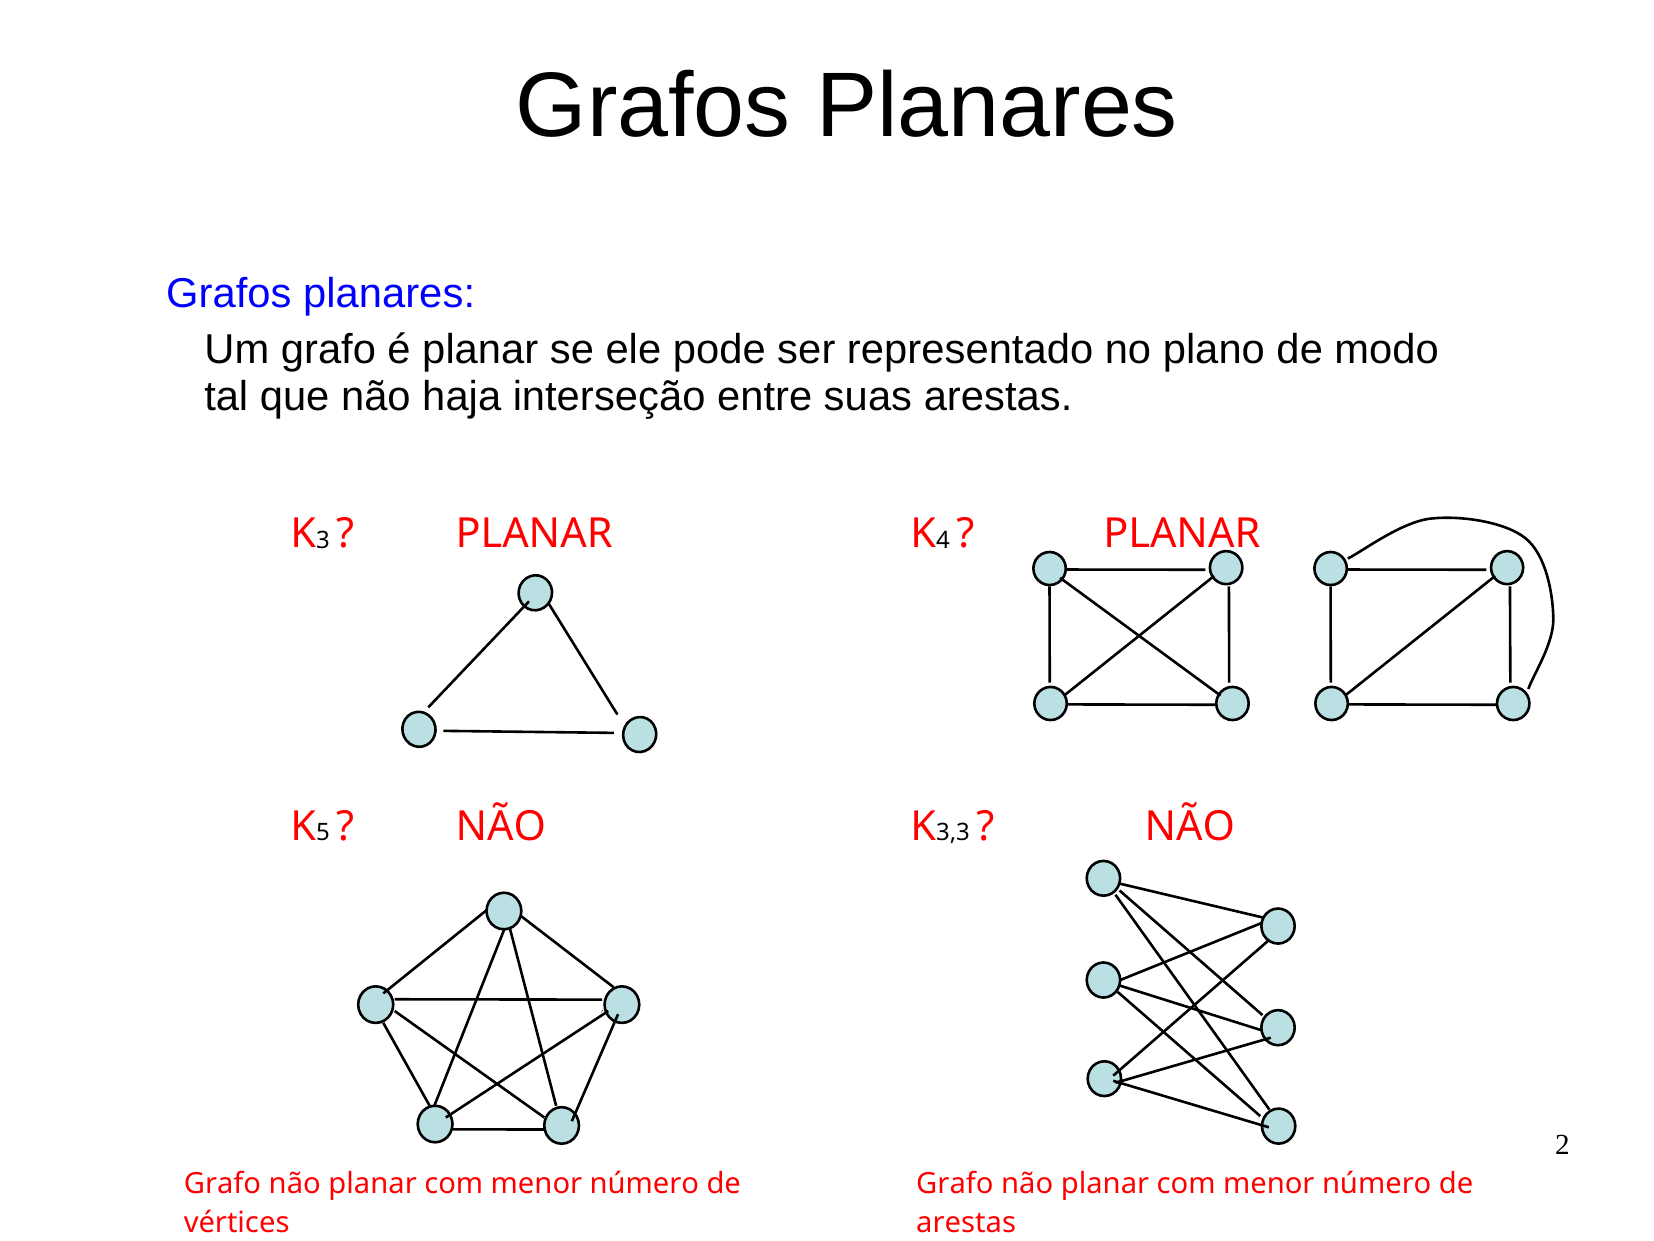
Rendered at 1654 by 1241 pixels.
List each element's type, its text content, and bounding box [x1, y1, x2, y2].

text_box PLANAR [440, 496, 662, 569]
text_box K5 ? [275, 788, 414, 861]
text_box [1314, 551, 1347, 586]
text_box [1210, 569, 1243, 585]
text_box [604, 986, 640, 1023]
text_box [417, 1106, 453, 1143]
text_box [358, 986, 394, 1023]
text_box NÃO [1129, 788, 1268, 861]
list Grafos planares: Um grafo é planar se ele pode ser representado no plano de modo tal que não haja interseção entre suas arestas. [151, 261, 1489, 469]
text_box K3 ? [275, 496, 414, 569]
text_box Grafo não planar com menor número de vértices [169, 1154, 851, 1241]
text_box [402, 711, 436, 747]
text_box [544, 1107, 579, 1144]
text_box [1491, 551, 1524, 585]
text_box PLANAR [1088, 496, 1310, 569]
text_box [1496, 686, 1530, 721]
text_box [1086, 962, 1120, 998]
text_box K4 ? [895, 496, 1034, 569]
text_box [1261, 1010, 1295, 1046]
text_box K3,3 ? [895, 788, 1034, 861]
text_box [518, 575, 553, 611]
text_box Grafo não planar com menor número de arestas [901, 1154, 1583, 1241]
text_box [623, 717, 657, 752]
text_box [1087, 1061, 1122, 1097]
text_box [1033, 551, 1066, 586]
text_box NÃO [440, 788, 579, 861]
text_box [1216, 686, 1249, 721]
text_box [1034, 686, 1067, 721]
text_box [1315, 686, 1348, 721]
title Grafos Planares [261, 38, 1433, 177]
text_box [1086, 860, 1121, 896]
text_box [1261, 908, 1295, 944]
text_box [486, 892, 522, 930]
text_box [1262, 1108, 1296, 1144]
